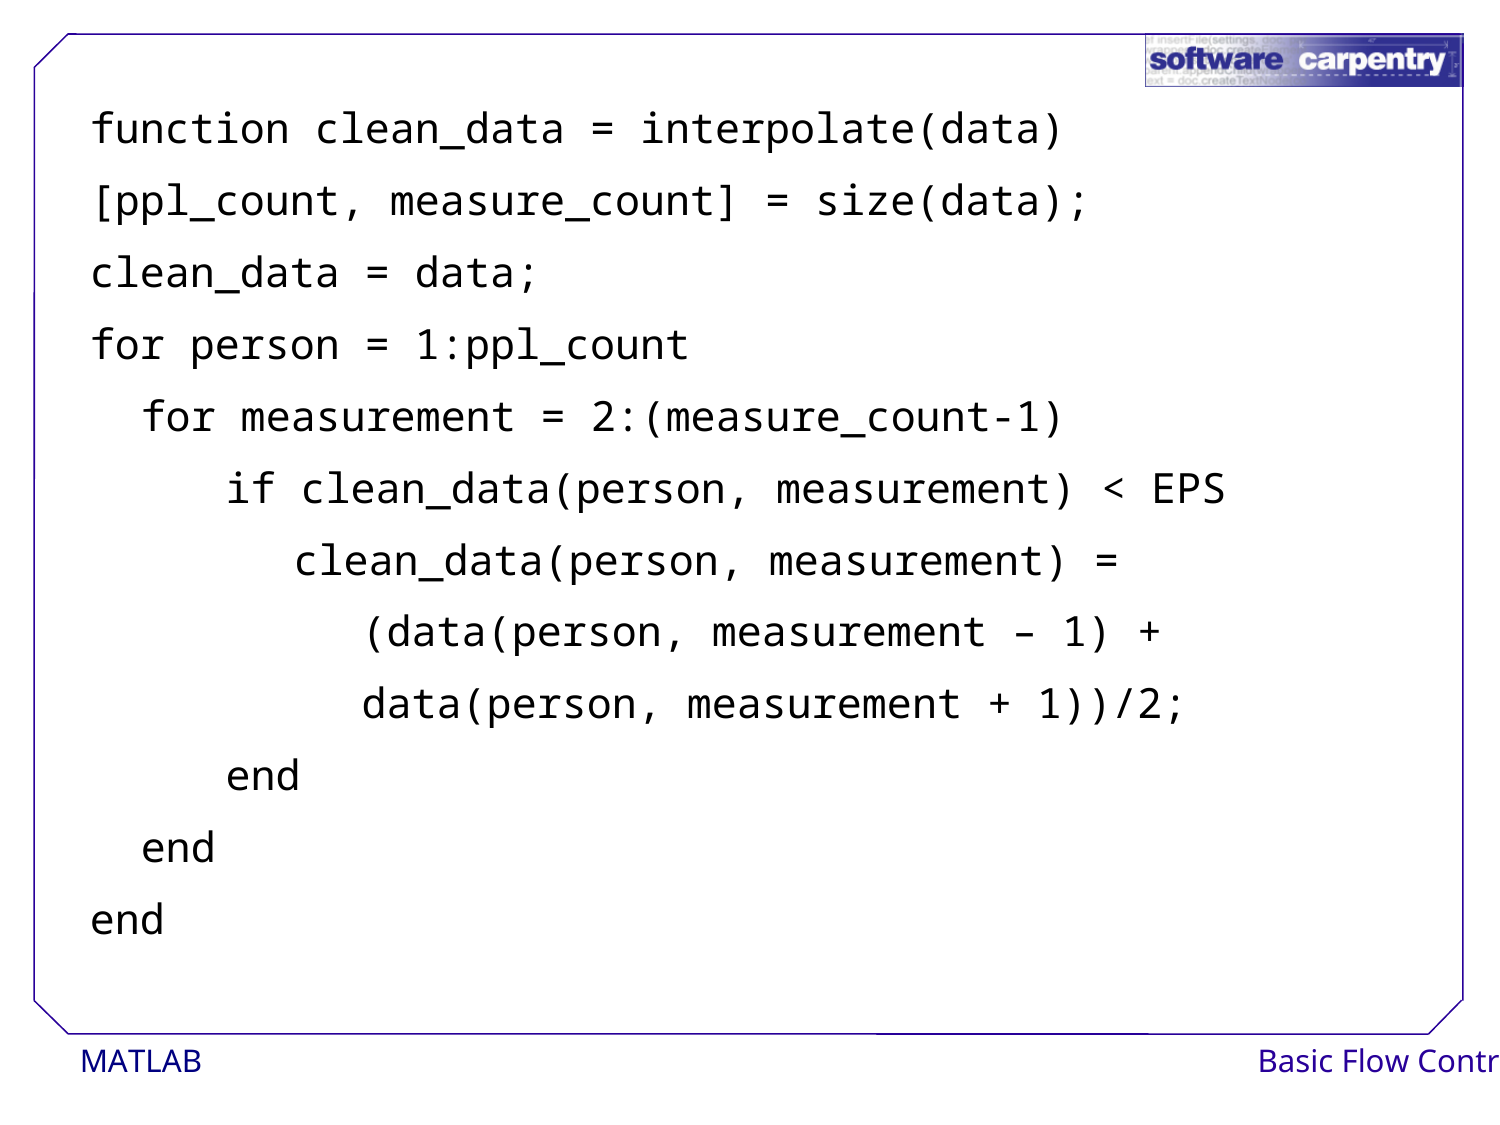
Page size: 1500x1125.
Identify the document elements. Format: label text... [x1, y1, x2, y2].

list function clean_data = interpolate(data) [ppl_count, measure_count] = size(data); clean_data = data; for person = 1:ppl_count for measurement = 2:(measure_count-1) if clean_data(person, measurement) < EPS clean_data(person, measurement) = (data(person, measurement – 1) + data(person, measurement + 1))/2; end end end [75, 99, 1426, 1013]
picture [1145, 33, 1464, 87]
